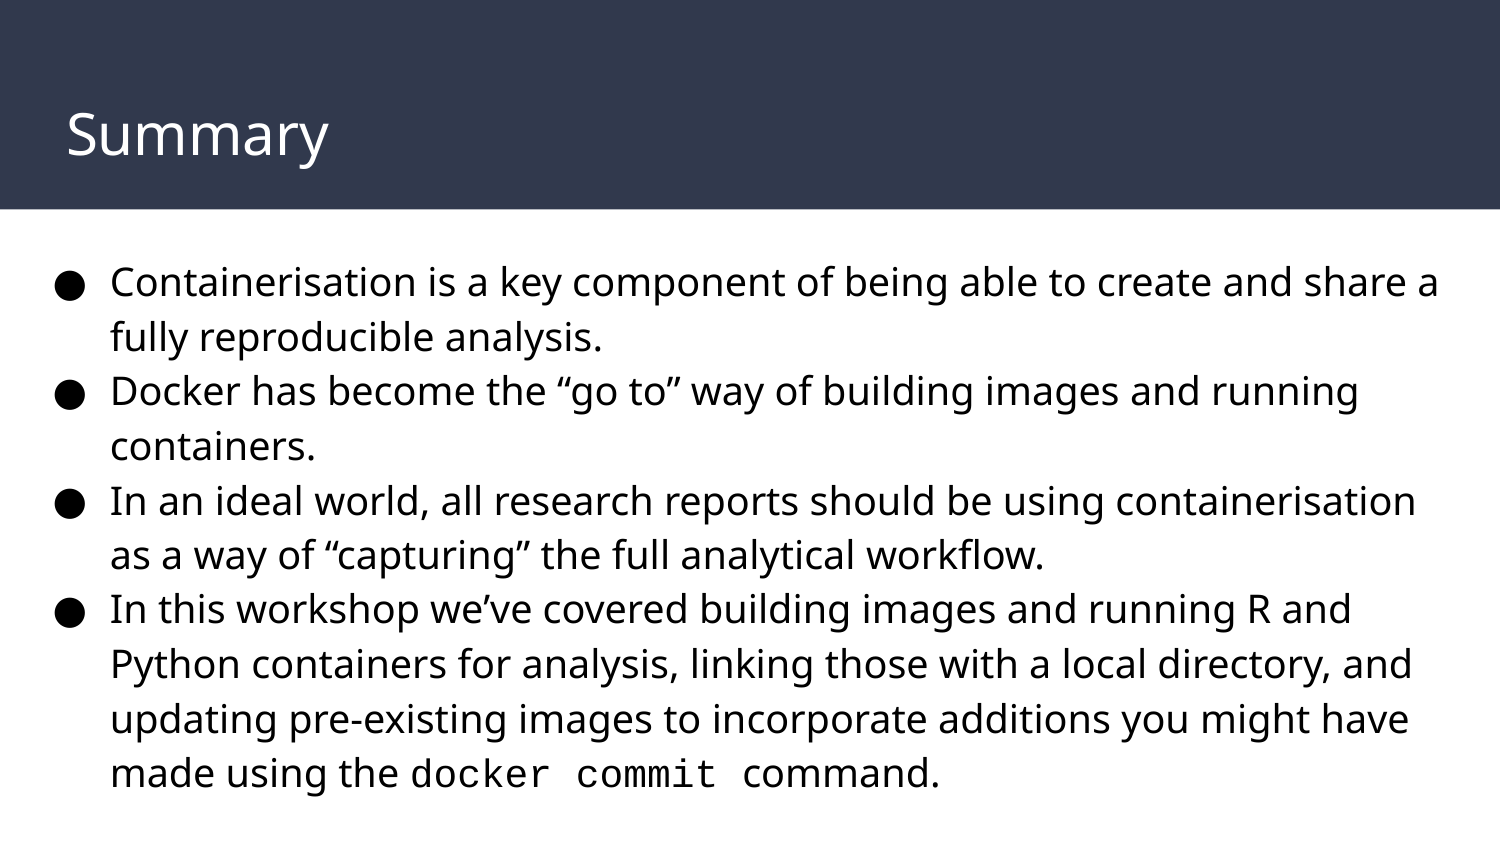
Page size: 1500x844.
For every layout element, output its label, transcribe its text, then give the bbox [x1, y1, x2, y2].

text_box Containerisation is a key component of being able to create and share a fully reproducible analysis. Docker has become the “go to” way of building images and running containers. In an ideal world, all research reports should be using containerisation as a way of “capturing” the full analytical workflow. In this workshop we’ve covered building images and running R and Python containers for analysis, linking those with a local directory, and updating pre-existing images to incorporate additions you might have made using the docker commit command. [19, 234, 1467, 800]
title Summary [51, 82, 1449, 185]
